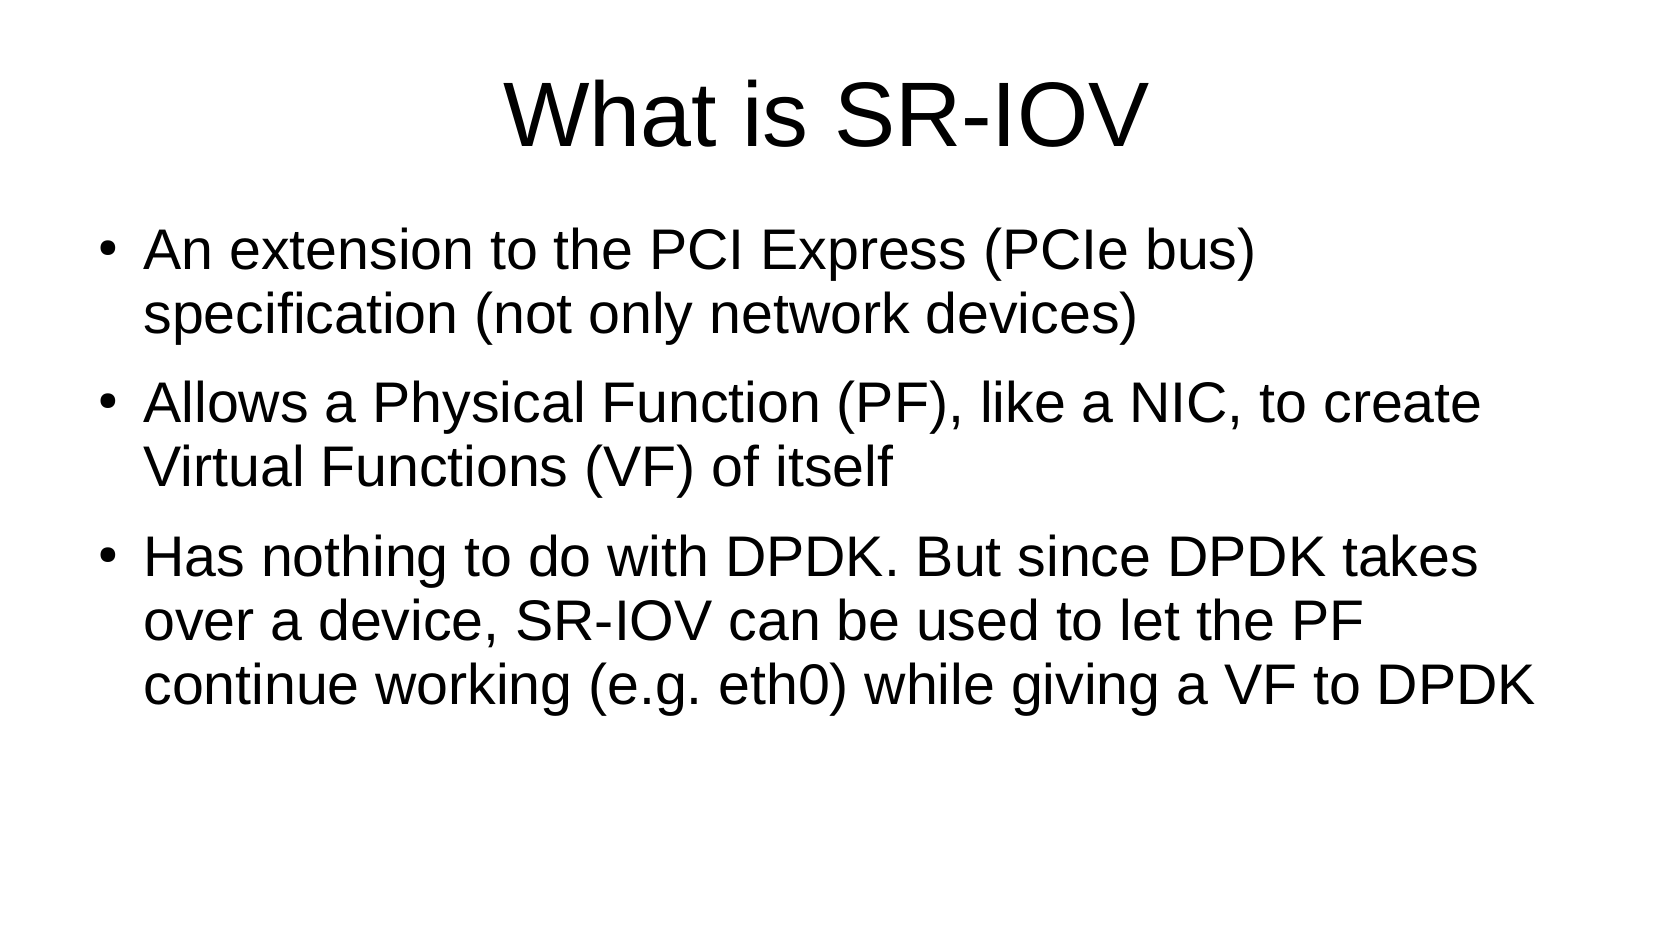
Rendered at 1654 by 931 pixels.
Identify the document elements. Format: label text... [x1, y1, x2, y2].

list An extension to the PCI Express (PCIe bus) specification (not only network devices) Allows a Physical Function (PF), like a NIC, to create Virtual Functions (VF) of itself Has nothing to do with DPDK. But since DPDK takes over a device, SR-IOV can be used to let the PF continue working (e.g. eth0) while giving a VF to DPDK [82, 217, 1571, 758]
title What is SR-IOV [82, 37, 1571, 193]
